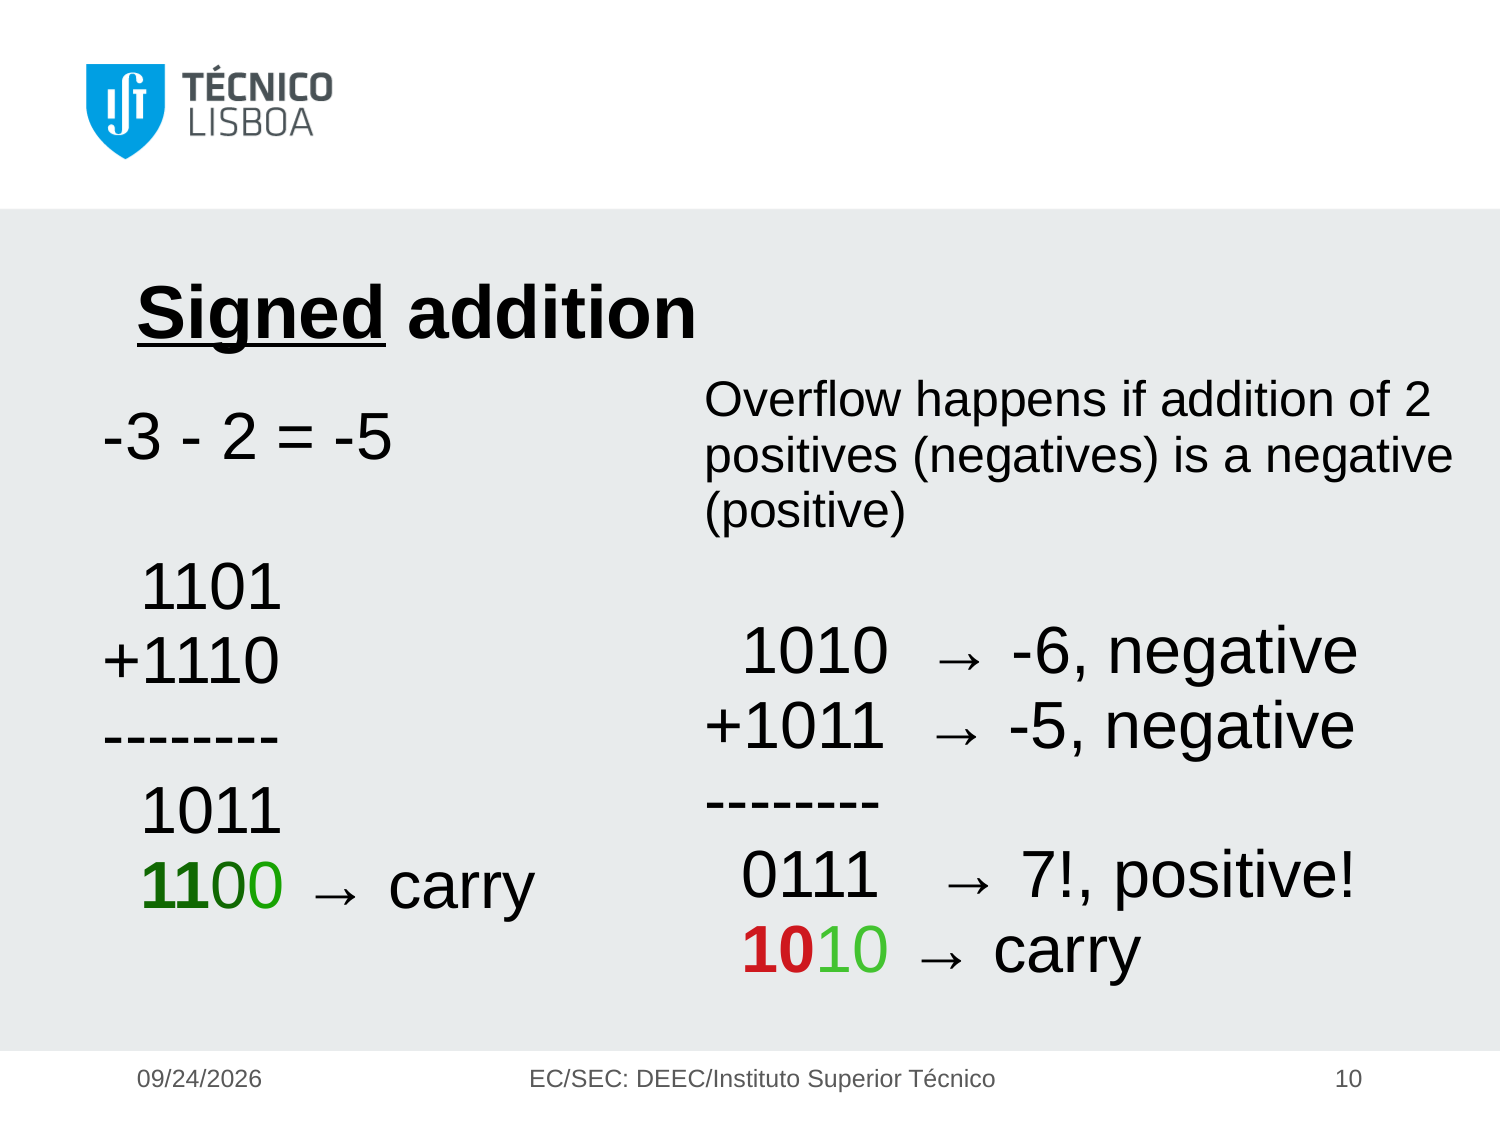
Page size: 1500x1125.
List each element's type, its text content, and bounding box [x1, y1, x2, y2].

slide_number 11/10/2020 [121, 1052, 425, 1103]
title Signed addition [121, 237, 1378, 381]
picture [0, 0, 1500, 1125]
text_box -3 - 2 = -5 1101 +1110 -------- 1011 1100 → carry [88, 391, 556, 931]
footer EC/SEC: DEEC/Instituto Superior Técnico [512, 1052, 690, 1103]
text_box Overflow happens if addition of 2 positives (negatives) is a negative (positive) 1010 → -6, negative +1011 → -5, negative -------- 0111 → 7!, positive! 1010 → carry [690, 363, 1471, 1125]
